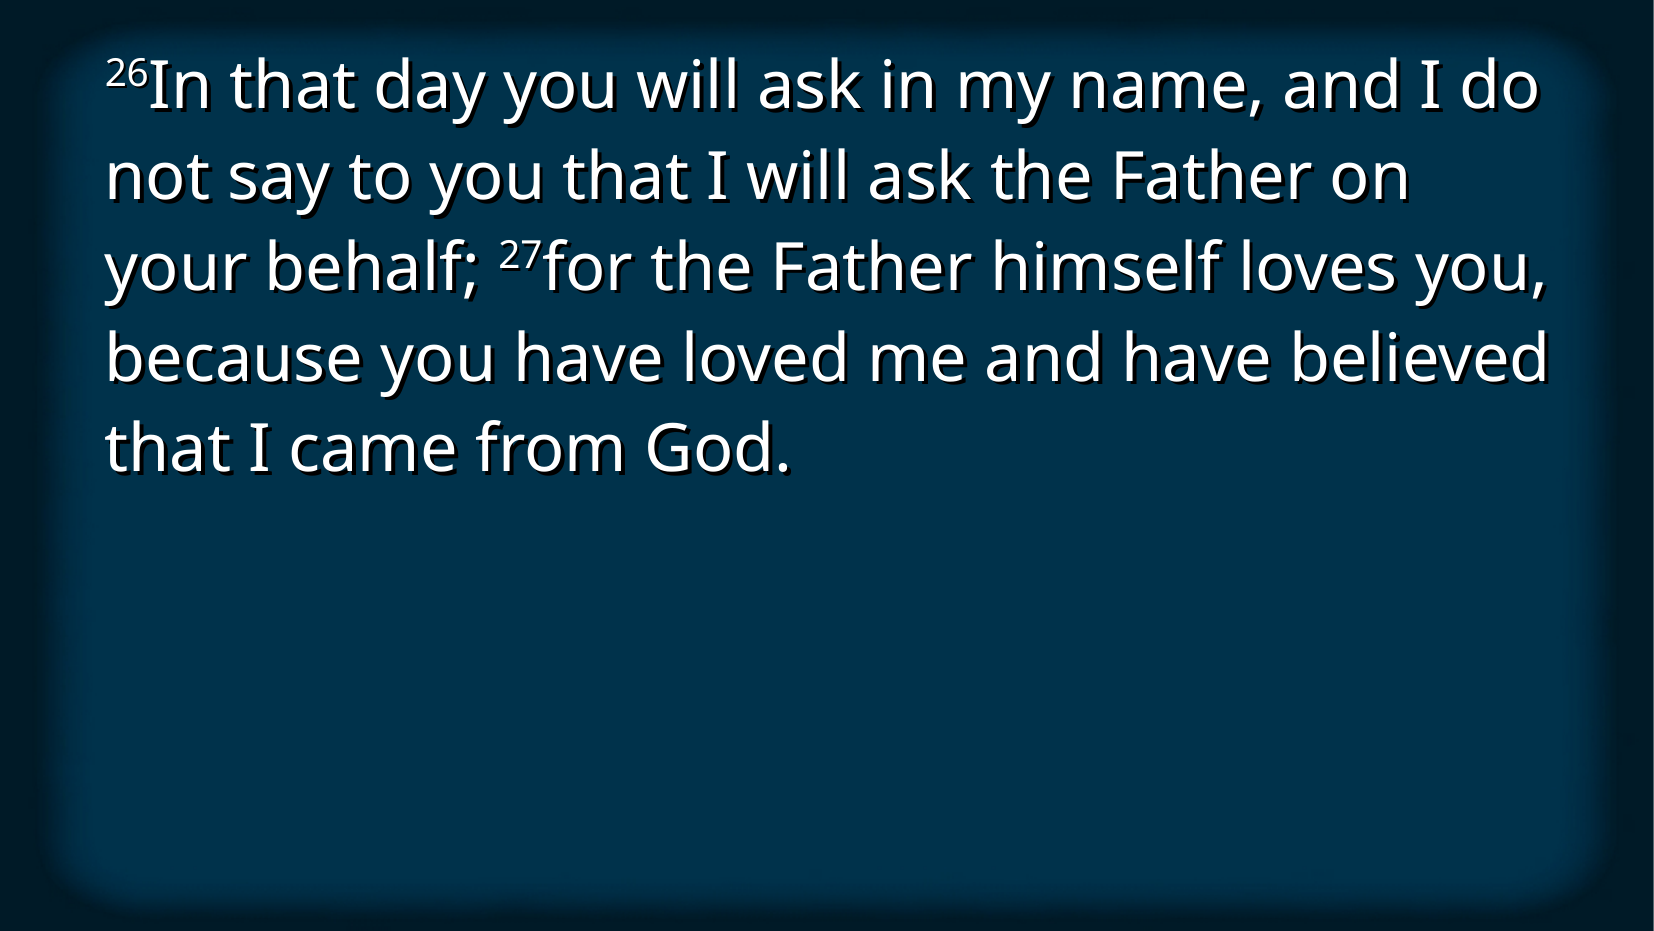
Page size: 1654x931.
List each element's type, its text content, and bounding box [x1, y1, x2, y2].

text_box 26In that day you will ask in my name, and I do not say to you that I will ask the Father on your behalf; 27for the Father himself loves you, because you have loved me and have believed that I came from God. [90, 30, 1576, 489]
picture [0, 0, 1654, 931]
